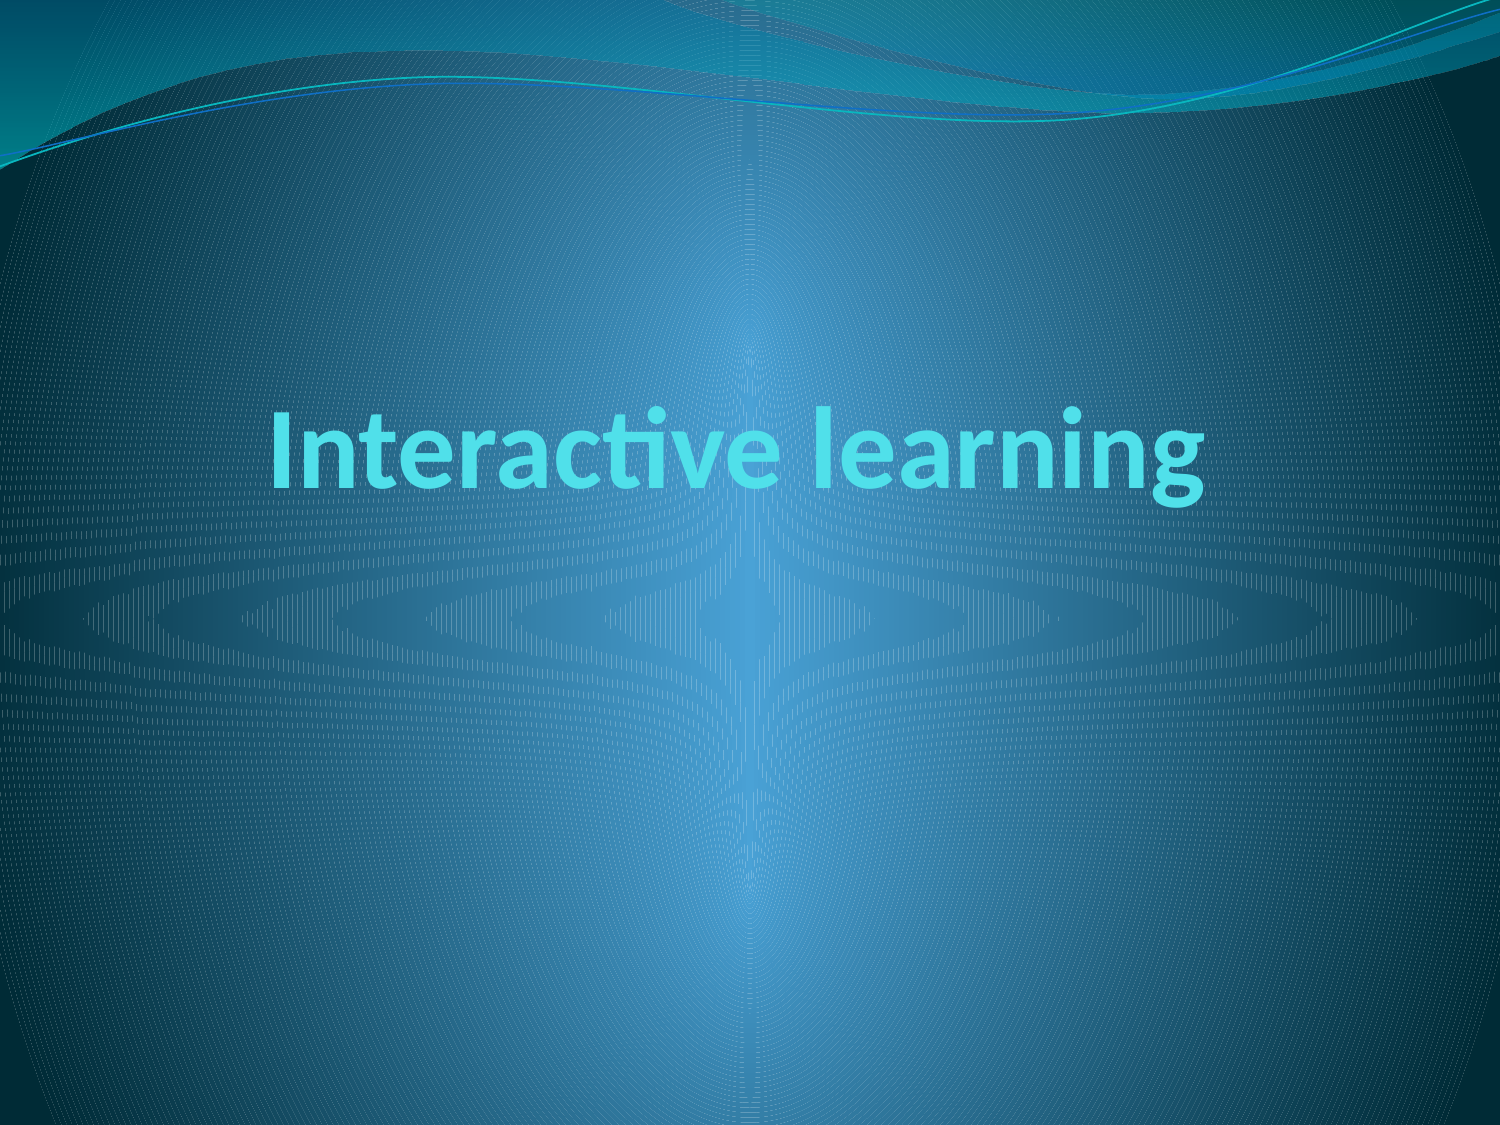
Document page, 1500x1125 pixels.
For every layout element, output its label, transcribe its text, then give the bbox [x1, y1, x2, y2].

title Interactive learning [93, 351, 1382, 652]
